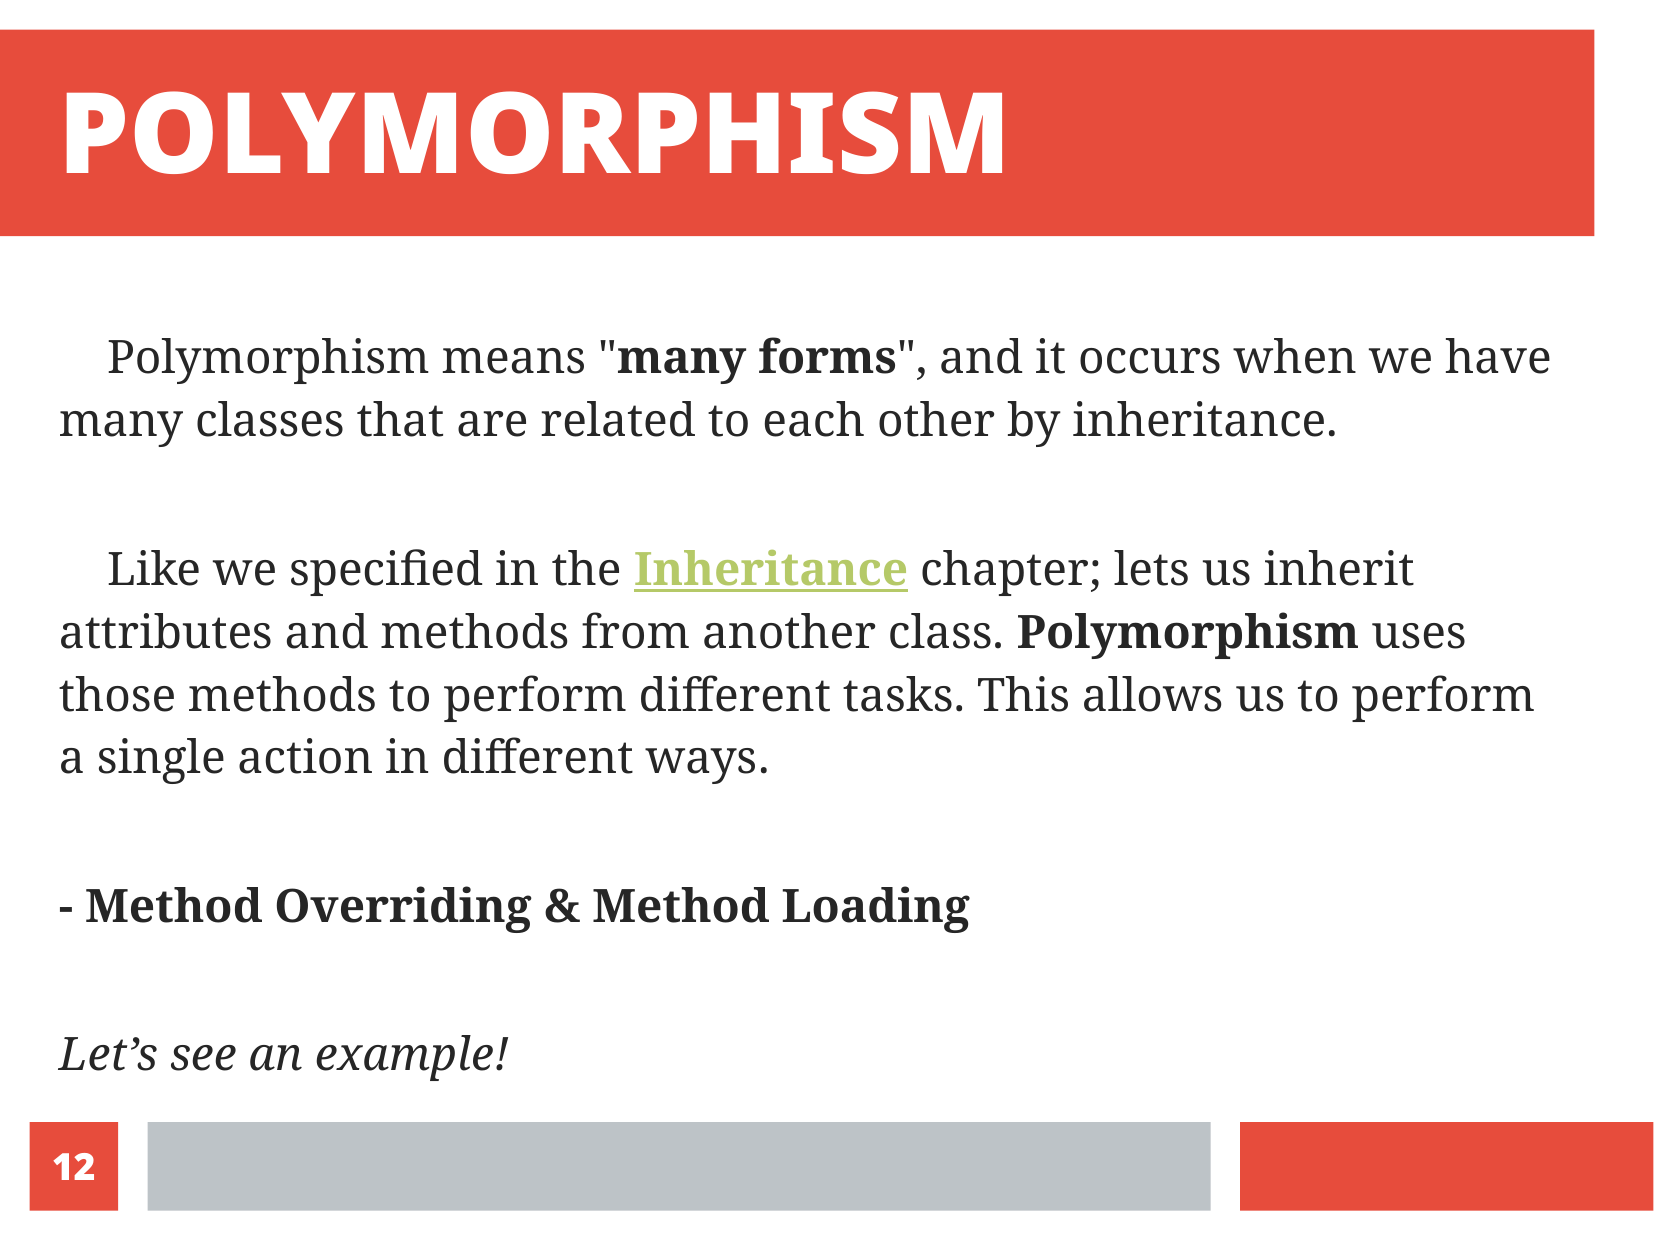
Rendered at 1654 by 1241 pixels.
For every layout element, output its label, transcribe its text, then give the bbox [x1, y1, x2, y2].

title POLYMORPHISM [59, 59, 1595, 207]
list Polymorphism means "many forms", and it occurs when we have many classes that are related to each other by inheritance. Like we specified in the Inheritance chapter; lets us inherit attributes and methods from another class. Polymorphism uses those methods to perform different tasks. This allows us to perform a single action in different ways. - Method Overriding & Method Loading Let’s see an example! [59, 324, 1565, 1093]
